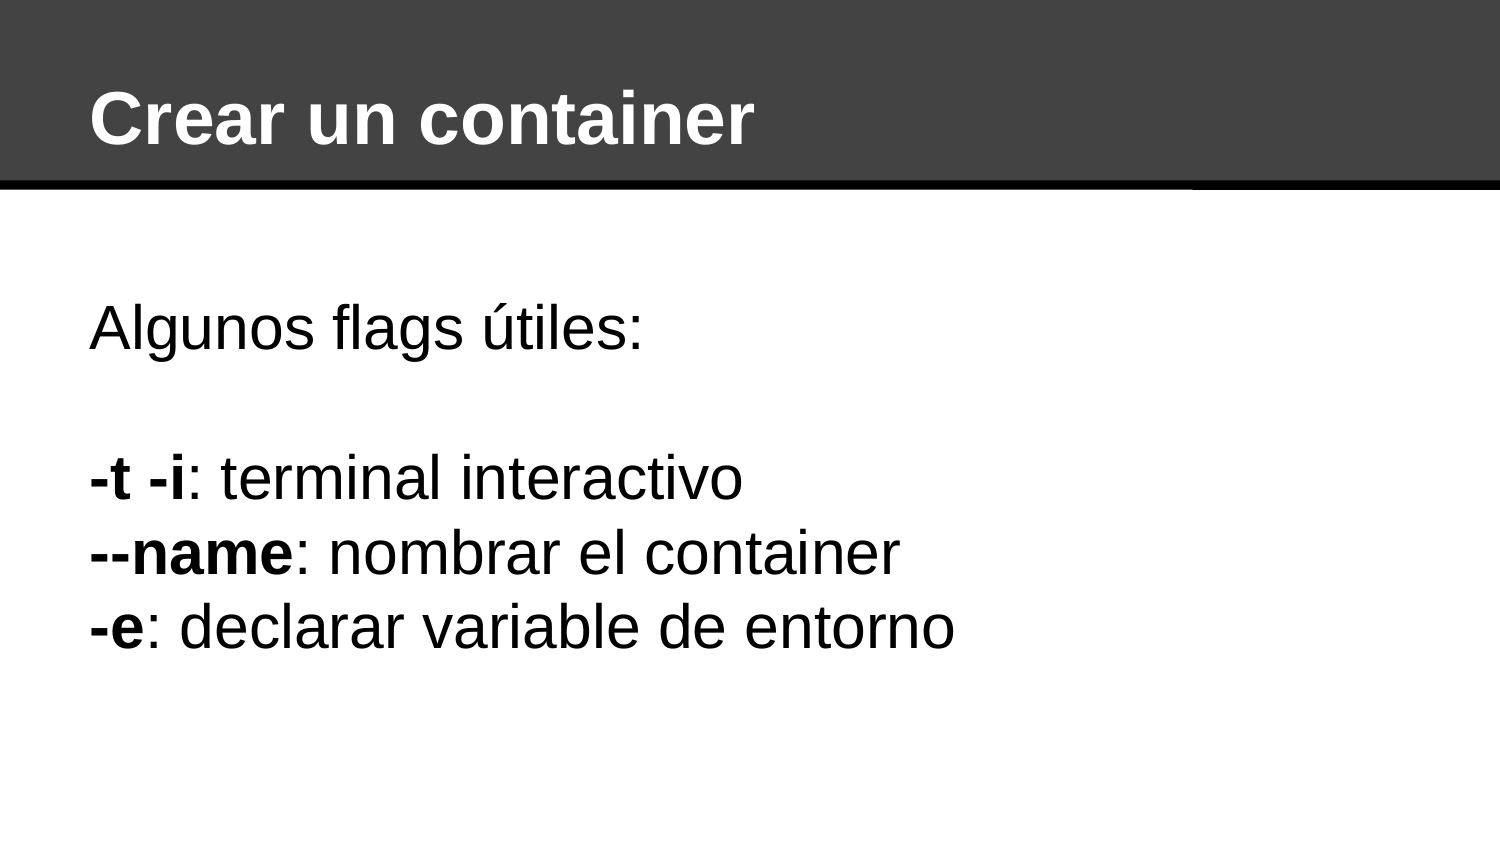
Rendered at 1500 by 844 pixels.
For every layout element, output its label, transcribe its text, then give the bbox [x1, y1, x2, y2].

text_box Crear un container [75, 33, 1425, 175]
text_box Algunos flags útiles: -t -i: terminal interactivo --name: nombrar el container -e: declarar variable de entorno [75, 196, 1425, 808]
